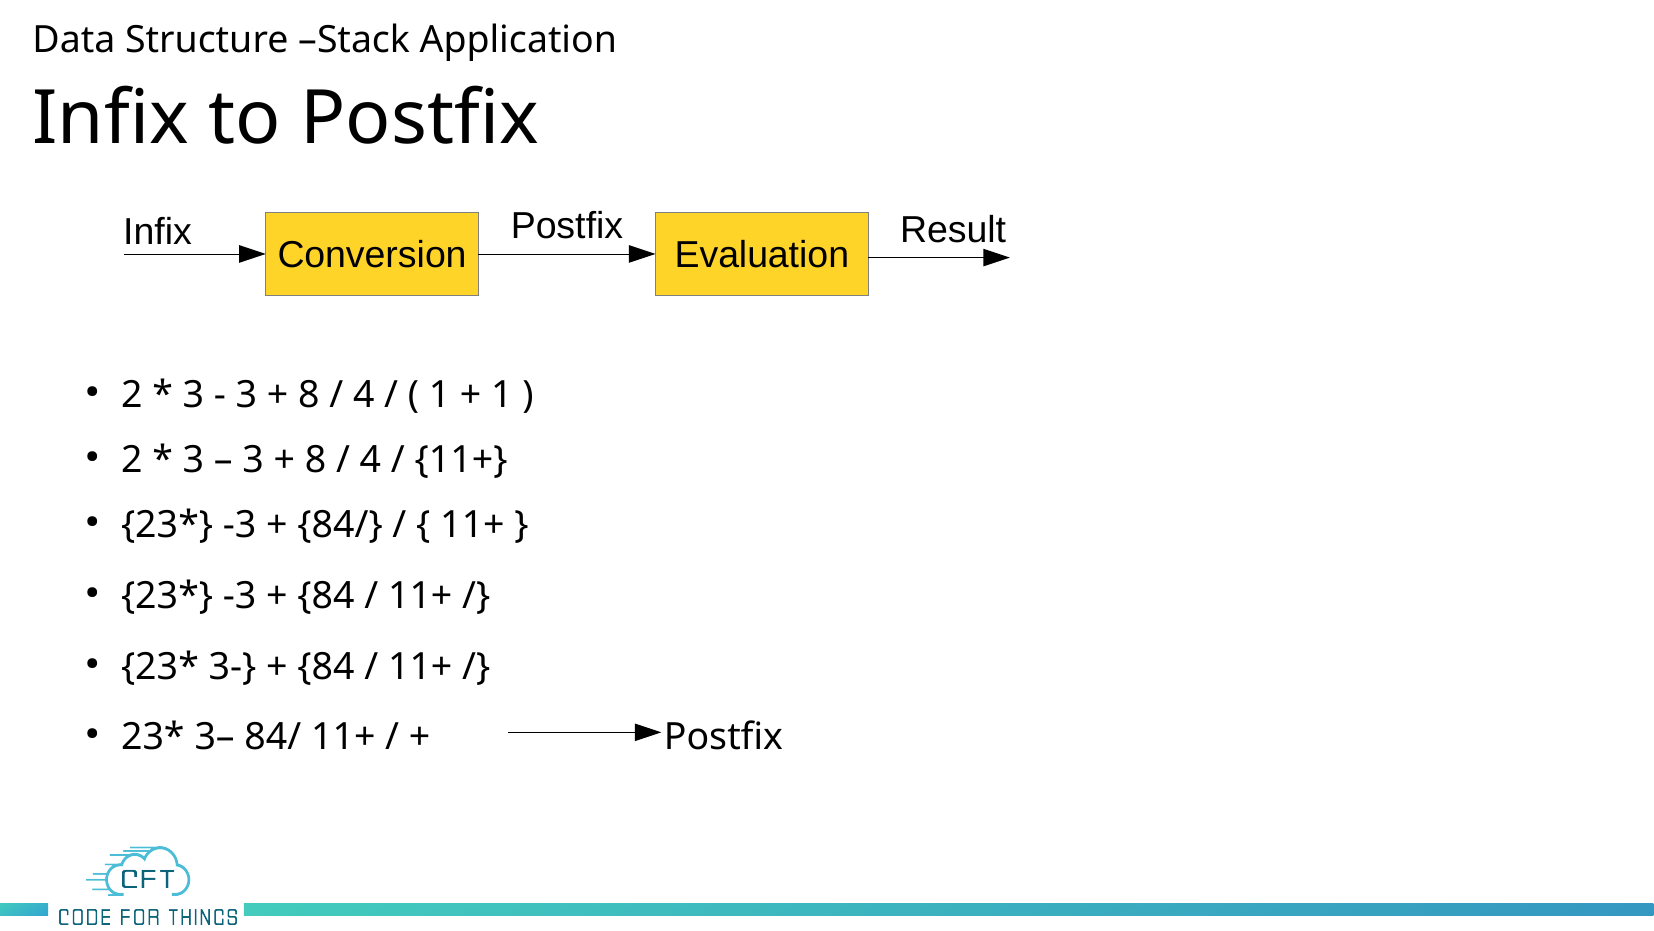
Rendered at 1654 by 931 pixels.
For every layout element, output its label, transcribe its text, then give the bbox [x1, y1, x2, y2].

text_box 2 * 3 – 3 + 8 / 4 / {11+} [70, 425, 596, 485]
text_box 23* 3– 84/ 11+ / + Postfix [70, 702, 827, 761]
picture [59, 846, 237, 925]
text_box Postfix [496, 197, 639, 254]
text_box Infix [108, 203, 207, 260]
text_box Evaluation [655, 212, 869, 296]
text_box {23* 3-} + {84 / 11+ /} [70, 631, 590, 692]
text_box Result [885, 200, 1022, 258]
text_box {23*} -3 + {84 / 11+ /} [70, 561, 644, 621]
text_box Conversion [265, 212, 479, 296]
text_box {23*} -3 + {84/} / { 11+ } [70, 490, 662, 550]
text_box 2 * 3 - 3 + 8 / 4 / ( 1 + 1 ) [70, 360, 633, 420]
title Data Structure –Stack Application Infix to Postfix [32, 12, 1536, 166]
